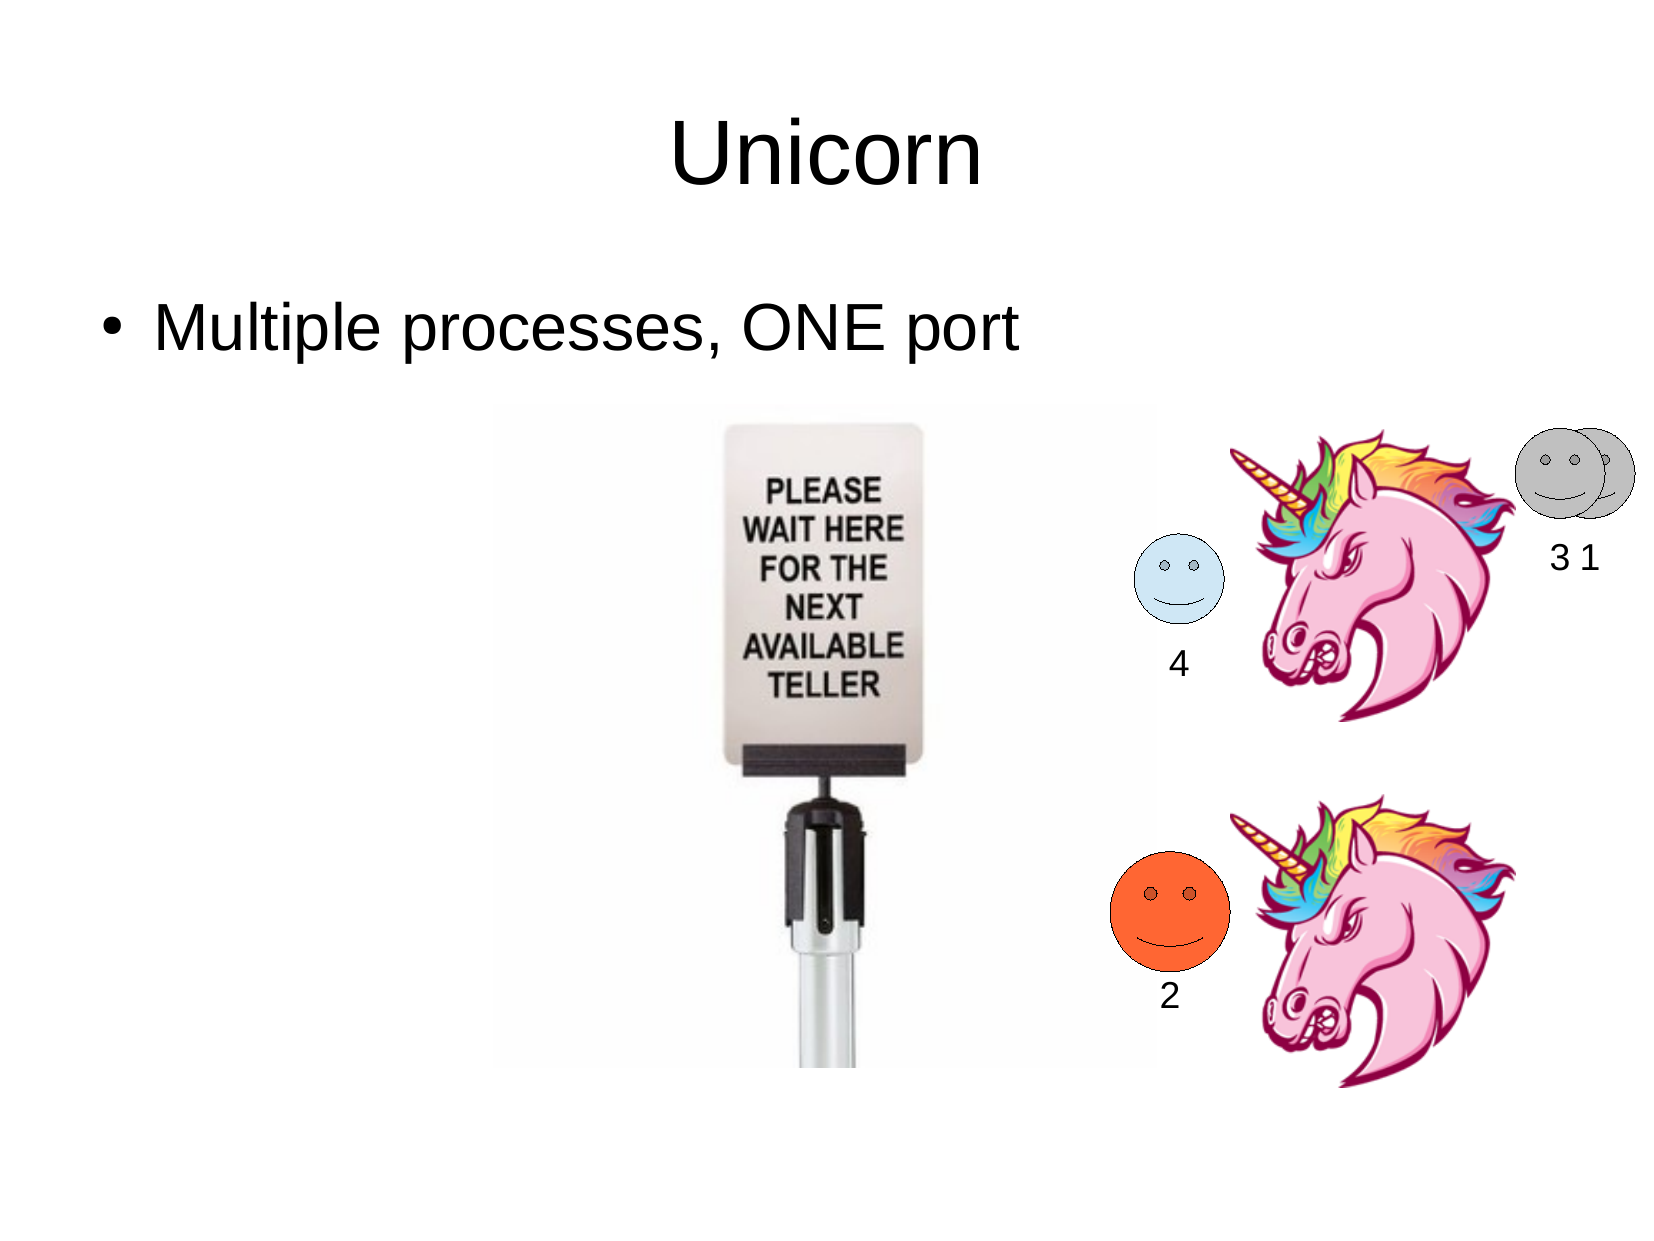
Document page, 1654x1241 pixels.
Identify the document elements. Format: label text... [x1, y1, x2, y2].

text_box 3 [1515, 428, 1606, 519]
text_box 2 [1110, 851, 1231, 972]
text_box 4 [1134, 533, 1225, 624]
text_box 1 [1576, 428, 1636, 519]
picture [1230, 794, 1516, 1088]
picture [1230, 429, 1516, 722]
title Unicorn [82, 49, 1571, 257]
list Multiple processes, ONE port [82, 290, 1571, 1109]
